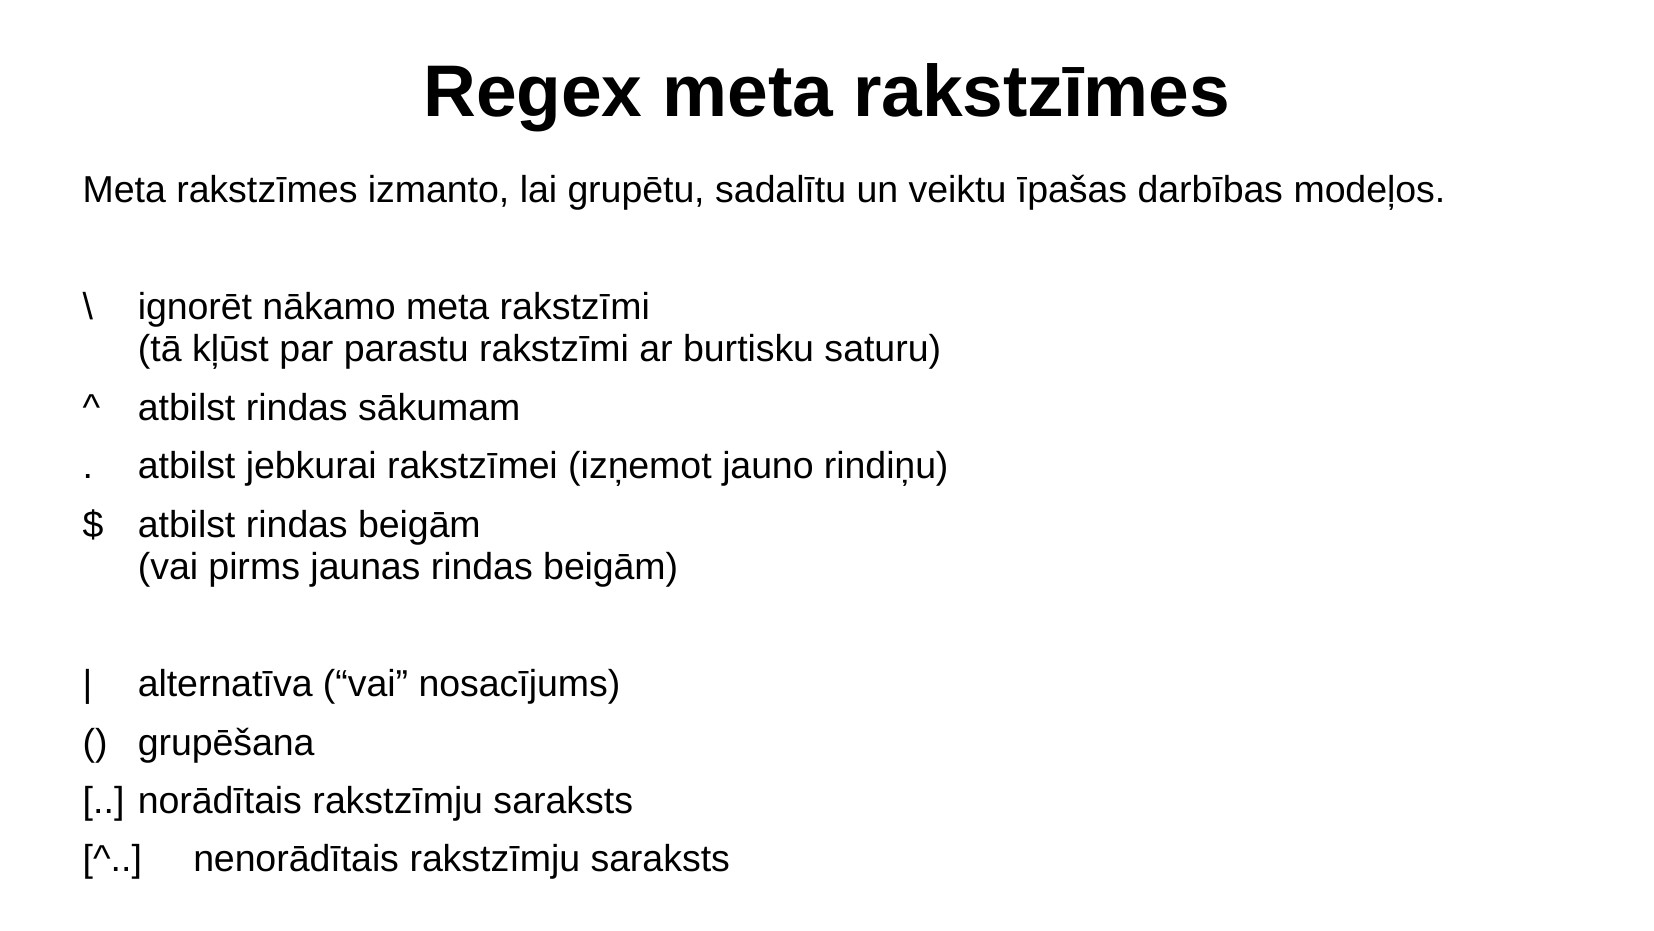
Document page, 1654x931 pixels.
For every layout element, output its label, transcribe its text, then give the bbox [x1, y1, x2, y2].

list Meta rakstzīmes izmanto, lai grupētu, sadalītu un veiktu īpašas darbības modeļos. \ ignorēt nākamo meta rakstzīmi (tā kļūst par parastu rakstzīmi ar burtisku saturu) ^ atbilst rindas sākumam . atbilst jebkurai rakstzīmei (izņemot jauno rindiņu) $ atbilst rindas beigām (vai pirms jaunas rindas beigām) | alternatīva (“vai” nosacījums) () grupēšana [..] norādītais rakstzīmju saraksts [^..] nenorādītais rakstzīmju saraksts [82, 168, 1538, 889]
title Regex meta rakstzīmes [82, 37, 1571, 147]
